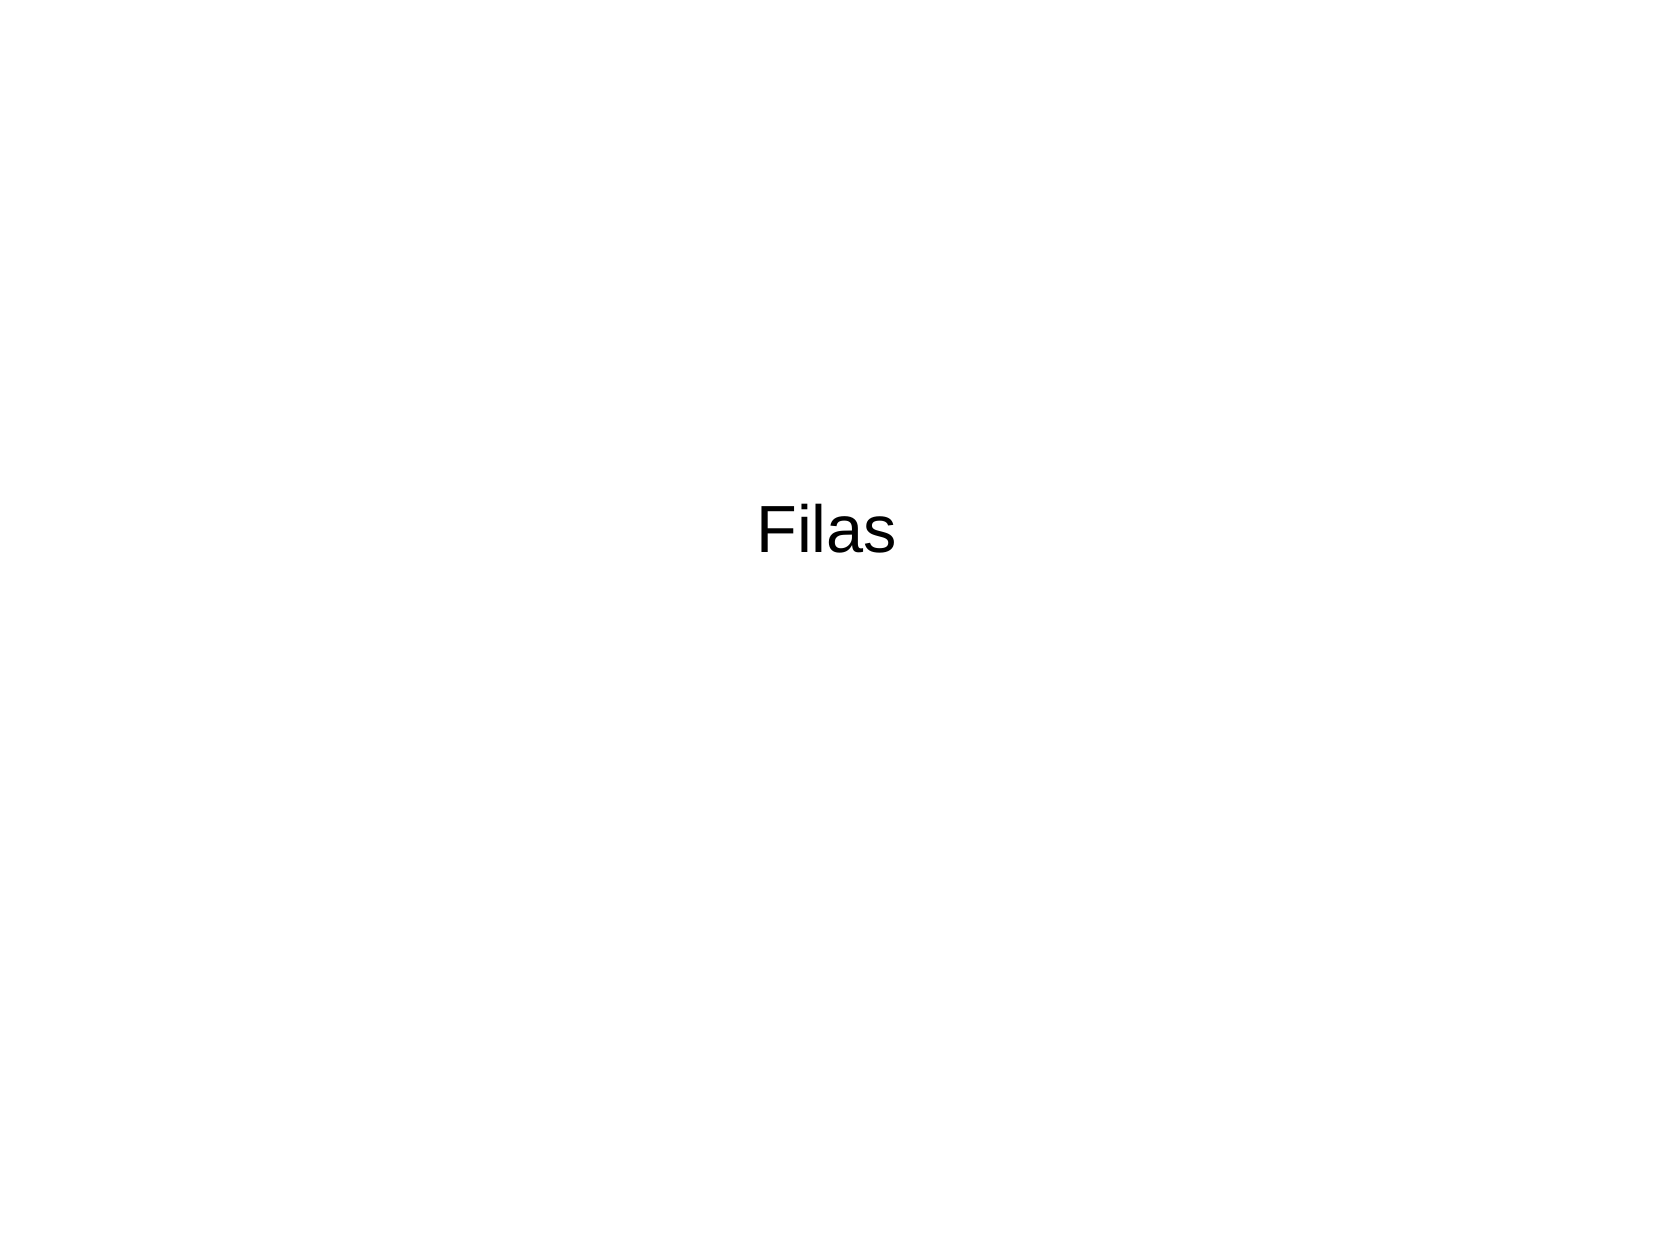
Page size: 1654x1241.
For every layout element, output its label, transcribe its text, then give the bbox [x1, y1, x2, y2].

subtitle Filas [82, 49, 1571, 1010]
